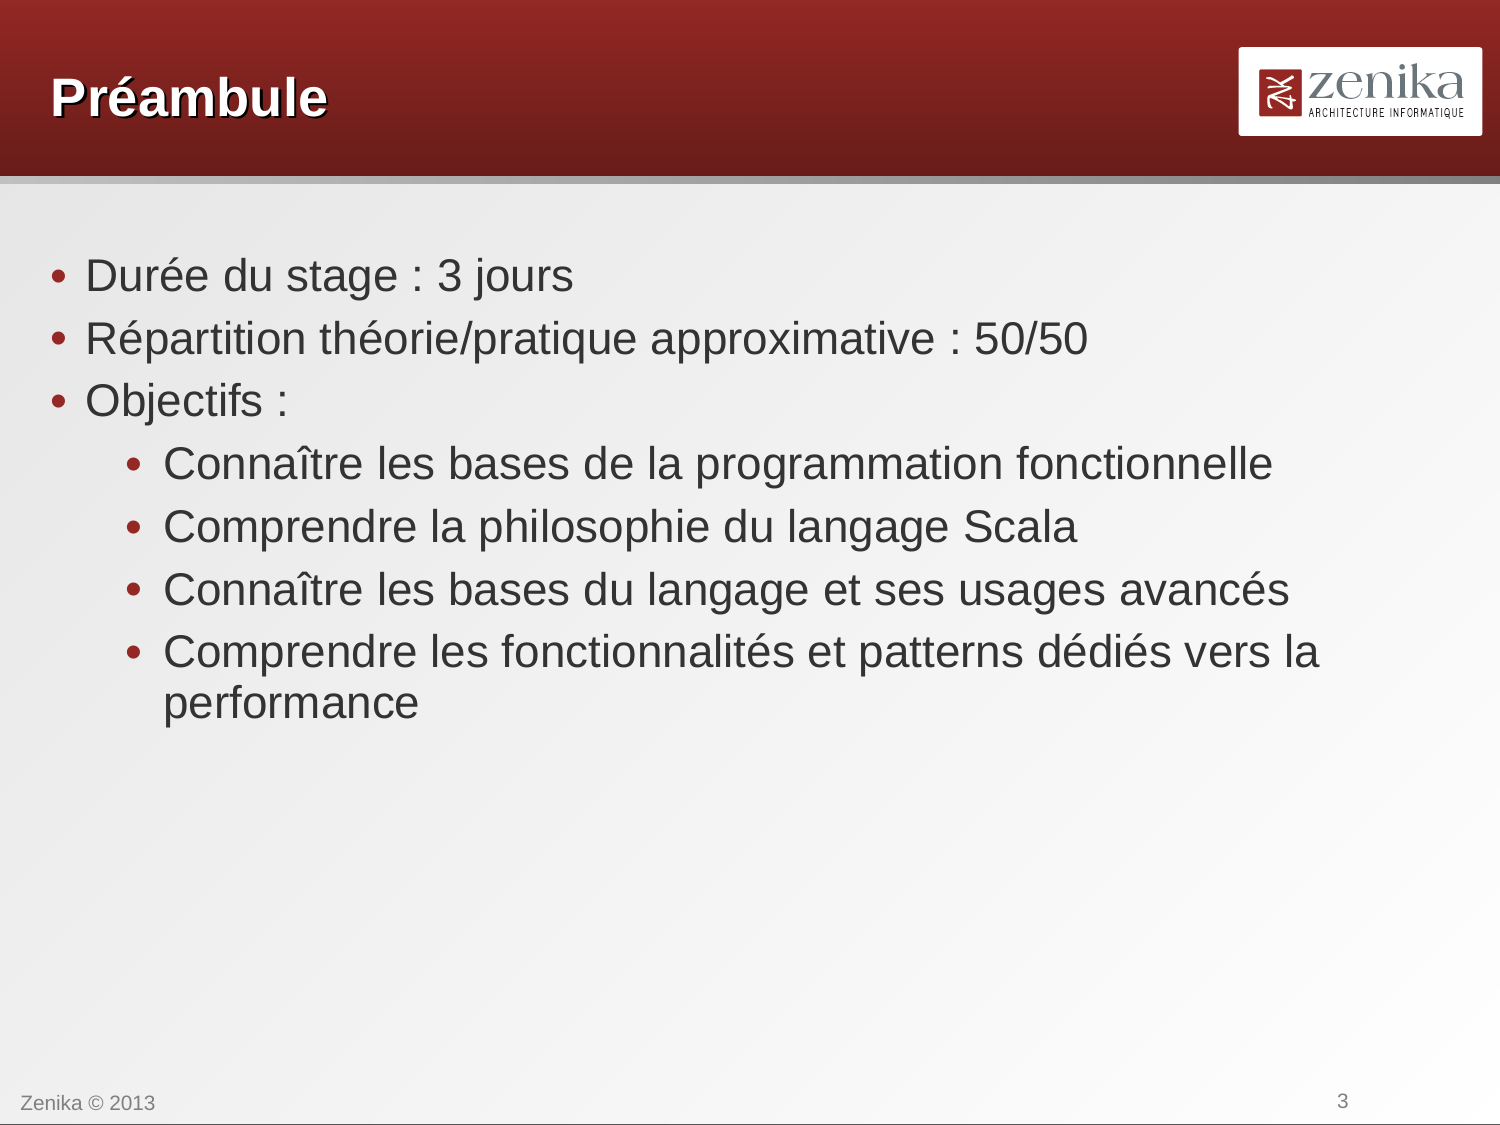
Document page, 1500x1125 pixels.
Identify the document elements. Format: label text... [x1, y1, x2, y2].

picture [1257, 58, 1464, 125]
title Préambule [50, 15, 1206, 180]
list Durée du stage : 3 jours Répartition théorie/pratique approximative : 50/50 Objectifs : Connaître les bases de la programmation fonctionnelle Comprendre la philosophie du langage Scala Connaître les bases du langage et ses usages avancés Comprendre les fonctionnalités et patterns dédiés vers la performance [50, 249, 1435, 1079]
